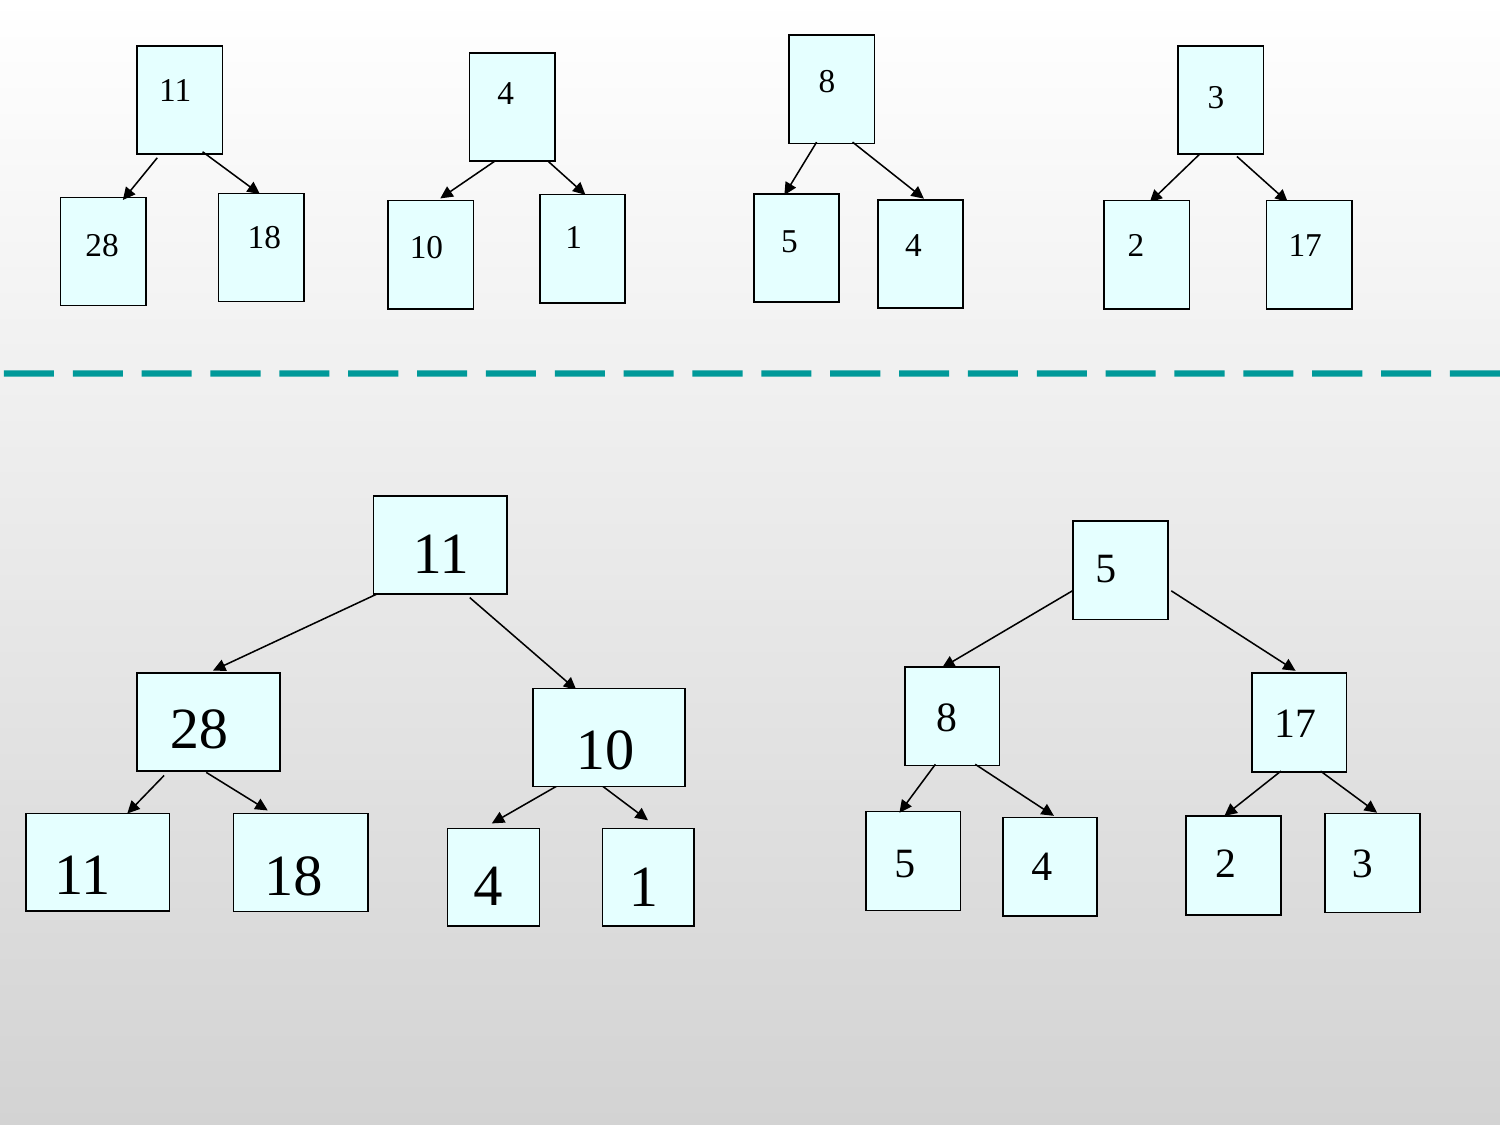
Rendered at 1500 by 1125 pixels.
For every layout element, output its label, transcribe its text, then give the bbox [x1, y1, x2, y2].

text_box [539, 194, 626, 303]
text_box 11 [144, 60, 211, 143]
text_box 3 [1192, 67, 1259, 150]
text_box 5 [879, 828, 953, 903]
text_box 2 [1200, 828, 1273, 903]
text_box 4 [458, 840, 530, 914]
text_box 2 [1112, 215, 1179, 298]
text_box 28 [155, 683, 266, 757]
text_box [788, 35, 875, 144]
text_box 10 [561, 703, 678, 778]
text_box 1 [614, 840, 685, 914]
text_box [1104, 200, 1190, 309]
text_box [469, 53, 556, 162]
text_box [137, 673, 281, 771]
text_box [218, 193, 304, 302]
text_box [1325, 813, 1420, 913]
text_box 8 [921, 681, 995, 757]
text_box [373, 496, 507, 594]
text_box [388, 200, 474, 309]
text_box 11 [398, 507, 501, 582]
text_box [877, 199, 964, 308]
text_box [1252, 673, 1347, 773]
text_box 8 [803, 52, 870, 134]
text_box [447, 828, 540, 927]
text_box [904, 666, 1000, 766]
text_box 4 [1016, 831, 1090, 906]
text_box [1178, 45, 1264, 154]
text_box 5 [766, 212, 833, 294]
text_box 1 [550, 208, 617, 290]
text_box 28 [70, 215, 137, 298]
text_box [602, 828, 694, 927]
text_box 11 [39, 828, 150, 903]
text_box 4 [482, 64, 549, 146]
text_box [1073, 520, 1168, 620]
text_box 18 [249, 829, 354, 904]
text_box [865, 811, 961, 911]
text_box 17 [1259, 687, 1333, 763]
text_box 18 [233, 208, 299, 291]
text_box 3 [1337, 828, 1410, 903]
text_box 5 [1080, 533, 1154, 609]
text_box 10 [395, 217, 461, 299]
text_box [26, 813, 170, 912]
text_box [1266, 200, 1352, 309]
text_box [1186, 815, 1281, 915]
text_box [753, 193, 840, 302]
text_box 17 [1273, 215, 1340, 298]
text_box [233, 813, 368, 912]
text_box [1003, 817, 1098, 917]
text_box [533, 688, 685, 787]
text_box [137, 45, 223, 154]
text_box 4 [890, 215, 957, 297]
text_box [60, 197, 146, 306]
